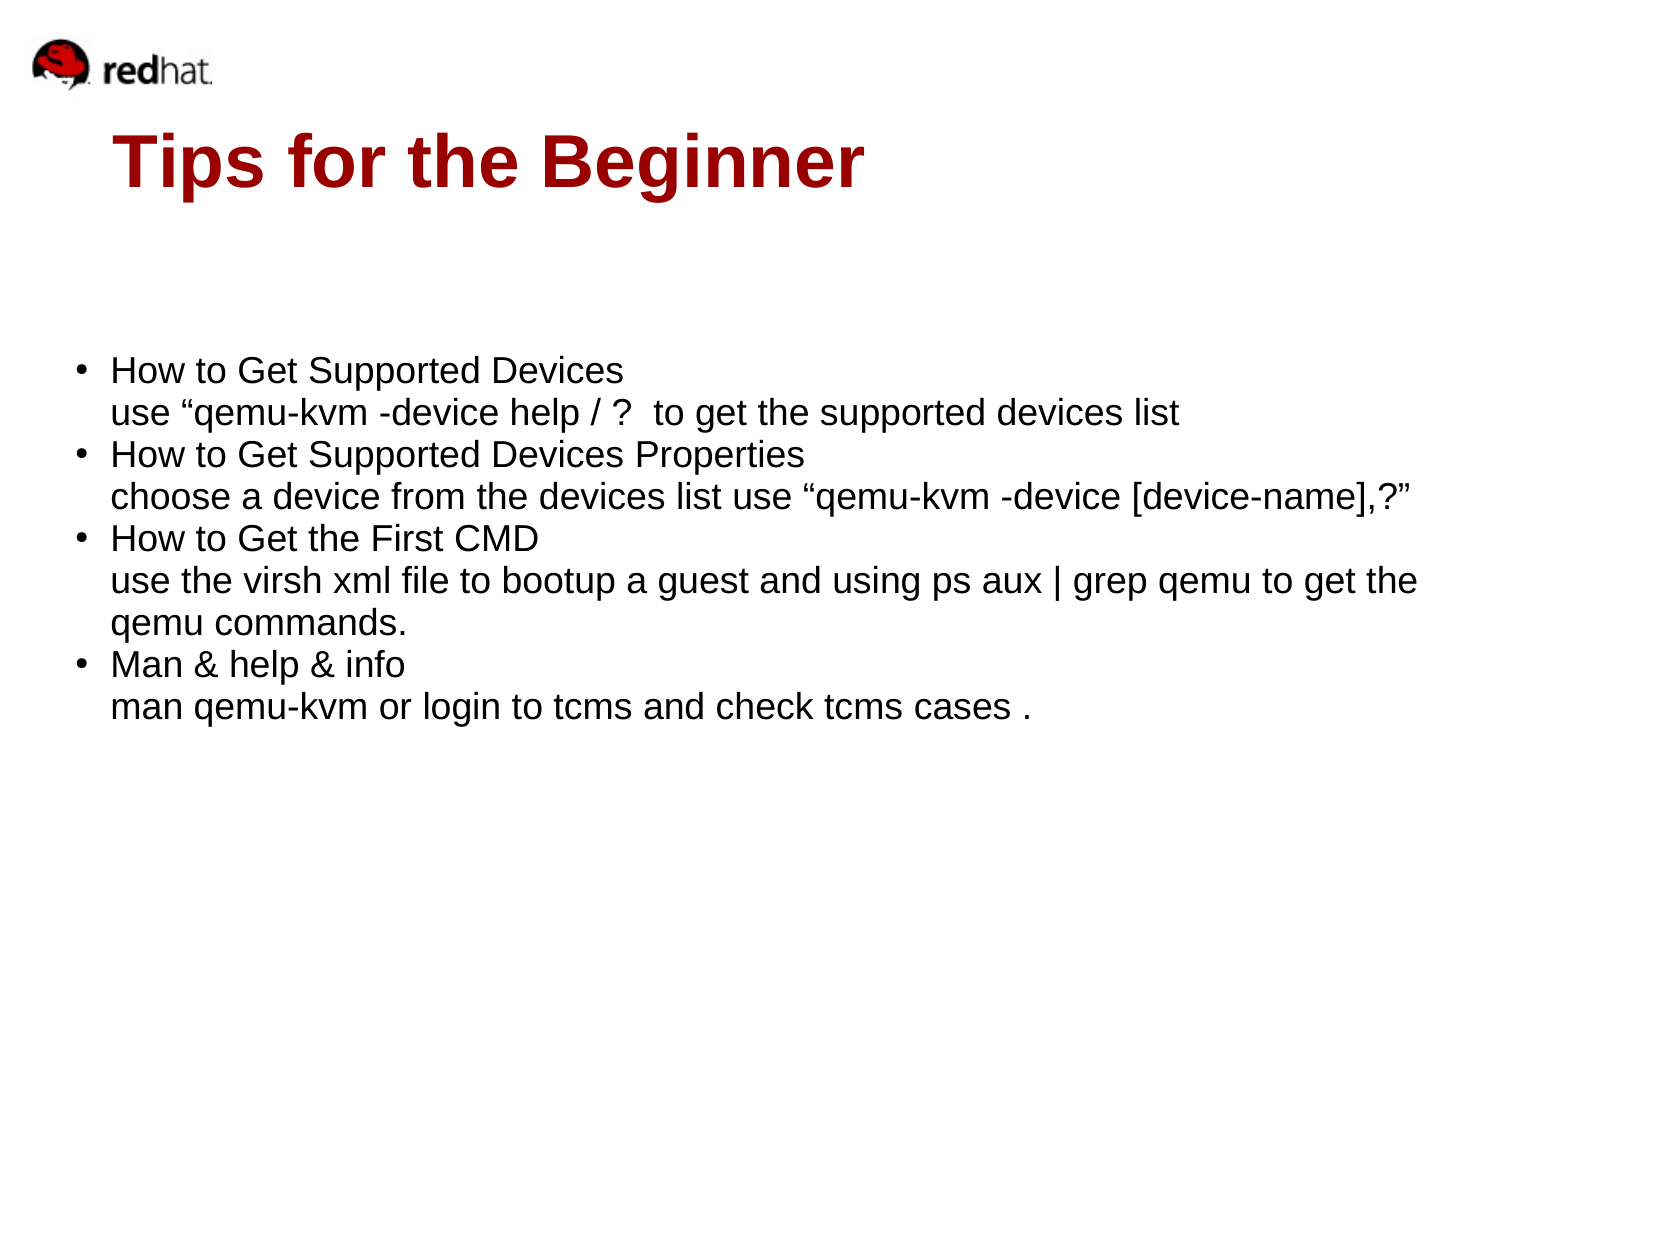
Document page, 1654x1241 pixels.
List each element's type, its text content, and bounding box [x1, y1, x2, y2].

picture [31, 37, 212, 98]
text_box How to Get Supported Devices use “qemu-kvm -device help / ? to get the supported devices list How to Get Supported Devices Properties choose a device from the devices list use “qemu-kvm -device [device-name],?” How to Get the First CMD use the virsh xml file to bootup a guest and using ps aux | grep qemu to get the qemu commands. Man & help & info man qemu-kvm or login to tcms and check tcms cases . [75, 214, 1501, 863]
text_box Tips for the Beginner [112, 112, 1538, 211]
